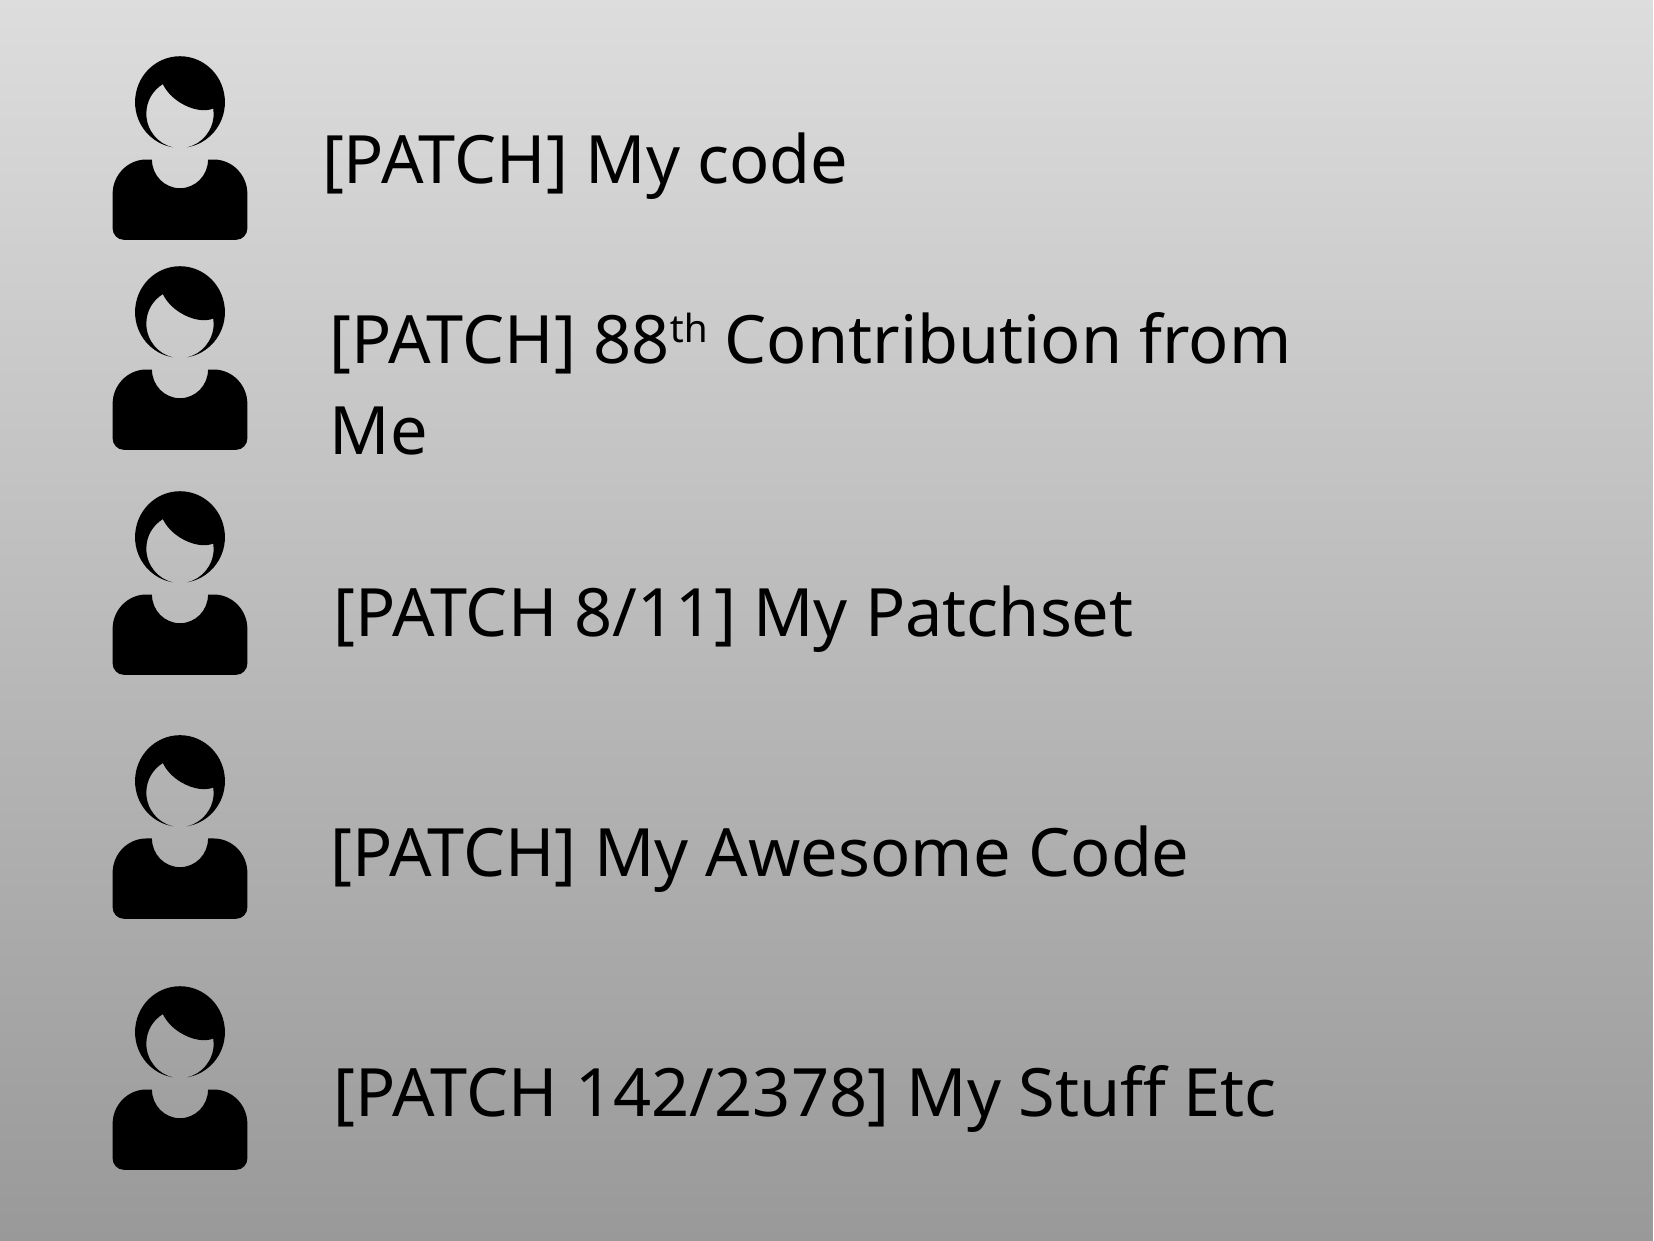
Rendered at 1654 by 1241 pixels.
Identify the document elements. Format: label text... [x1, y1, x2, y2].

text_box [PATCH] My Awesome Code [315, 797, 1203, 886]
text_box [PATCH] My code [307, 105, 861, 193]
picture [90, 986, 271, 1171]
text_box [PATCH] 88th Contribution from Me [315, 285, 1344, 448]
text_box [PATCH 142/2378] My Stuff Etc [319, 1037, 1350, 1126]
picture [90, 491, 271, 676]
picture [90, 56, 271, 241]
picture [90, 266, 271, 451]
text_box [PATCH 8/11] My Patchset [318, 557, 1171, 646]
picture [90, 735, 271, 919]
